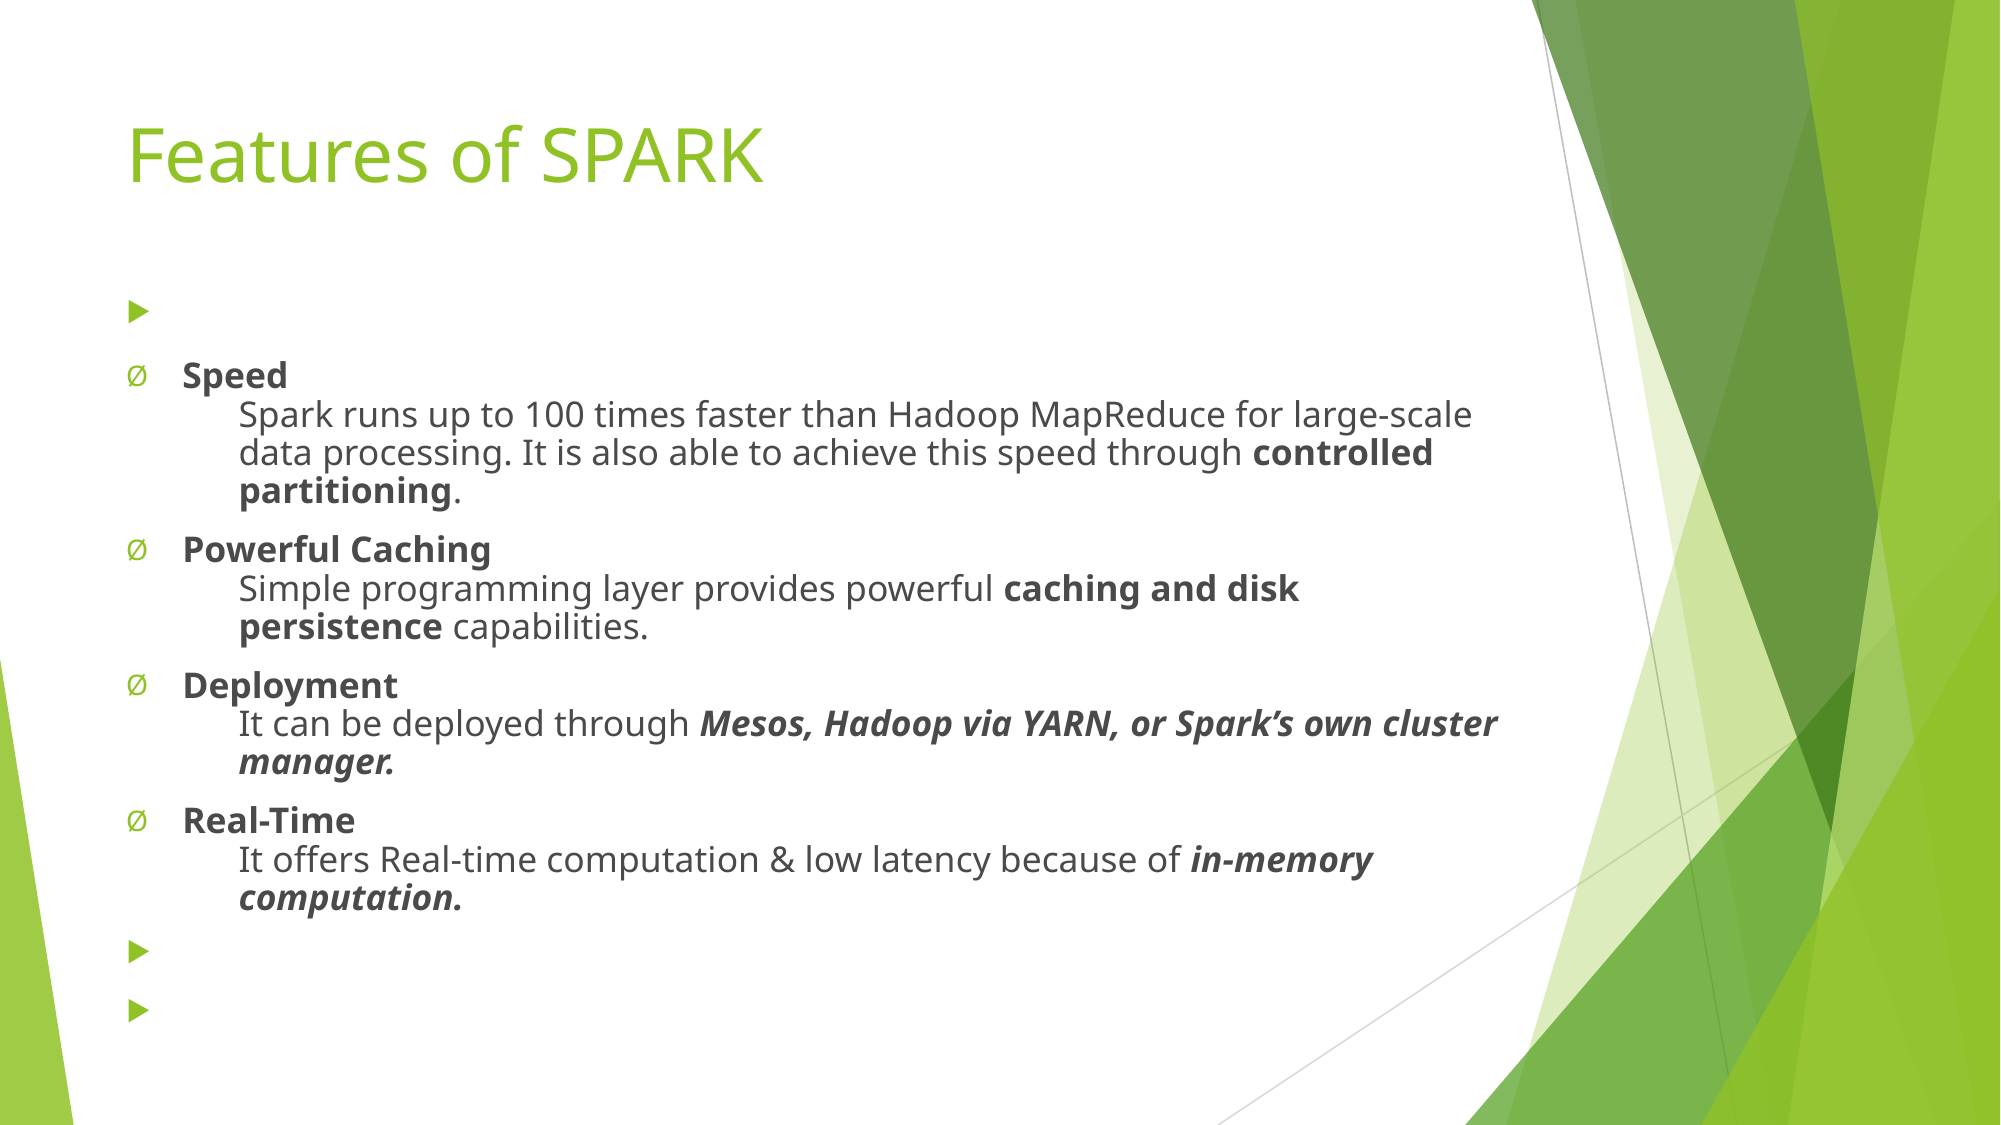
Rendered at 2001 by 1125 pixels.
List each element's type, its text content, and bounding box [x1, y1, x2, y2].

title Features of SPARK [111, 99, 1522, 287]
list Speed Spark runs up to 100 times faster than Hadoop MapReduce for large-scale data processing. It is also able to achieve this speed through controlled partitioning. Powerful Caching Simple programming layer provides powerful caching and disk persistence capabilities. Deployment It can be deployed through Mesos, Hadoop via YARN, or Spark’s own cluster manager. Real-Time It offers Real-time computation & low latency because of in-memory computation. [111, 287, 1522, 1025]
